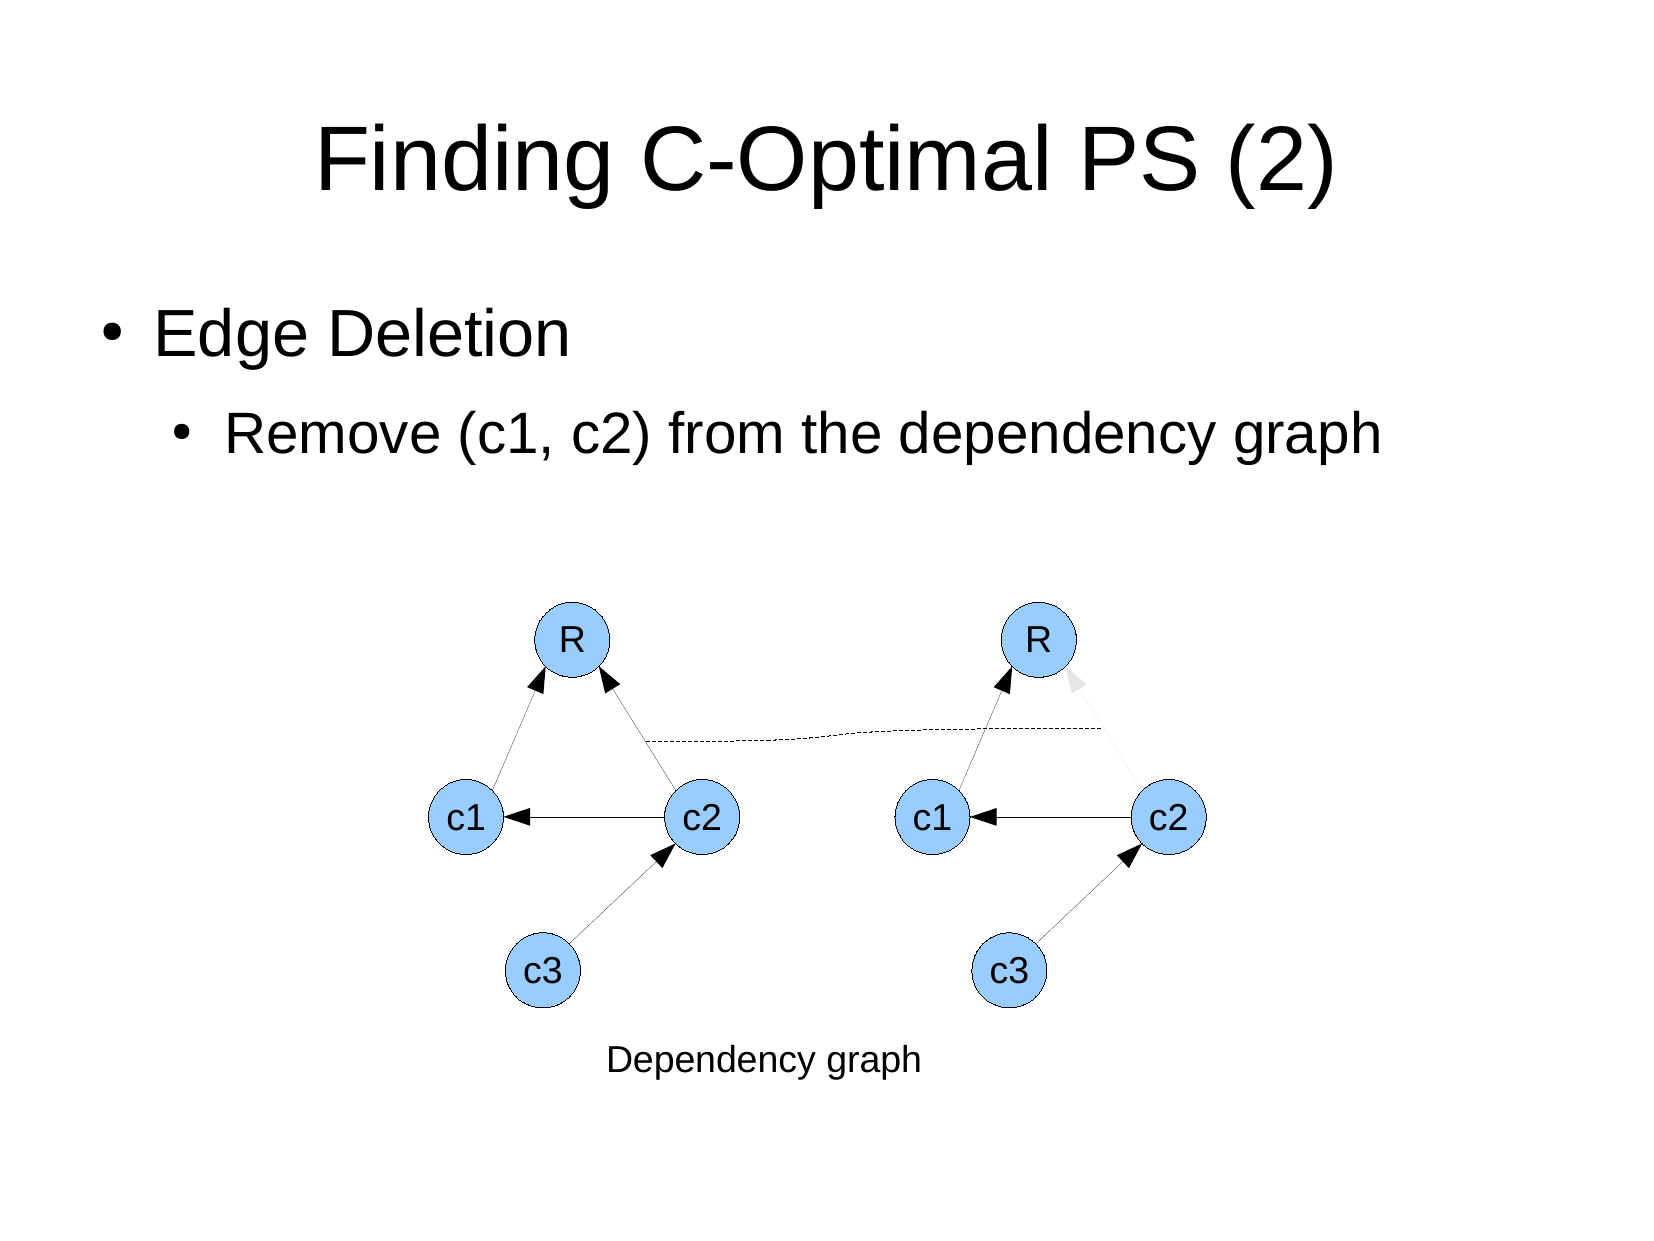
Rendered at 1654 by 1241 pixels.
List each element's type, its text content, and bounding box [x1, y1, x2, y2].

text_box Dependency graph [591, 1031, 951, 1088]
text_box c3 [505, 932, 581, 1008]
text_box R [534, 602, 610, 678]
text_box c1 [428, 779, 504, 855]
text_box c2 [664, 779, 740, 855]
text_box c1 [894, 779, 970, 855]
list Edge Deletion Remove (c1, c2) from the dependency graph [82, 296, 1571, 494]
title Finding C-Optimal PS (2) [82, 62, 1571, 256]
text_box R [1001, 602, 1077, 678]
text_box c3 [971, 932, 1047, 1008]
text_box c2 [1131, 779, 1207, 855]
